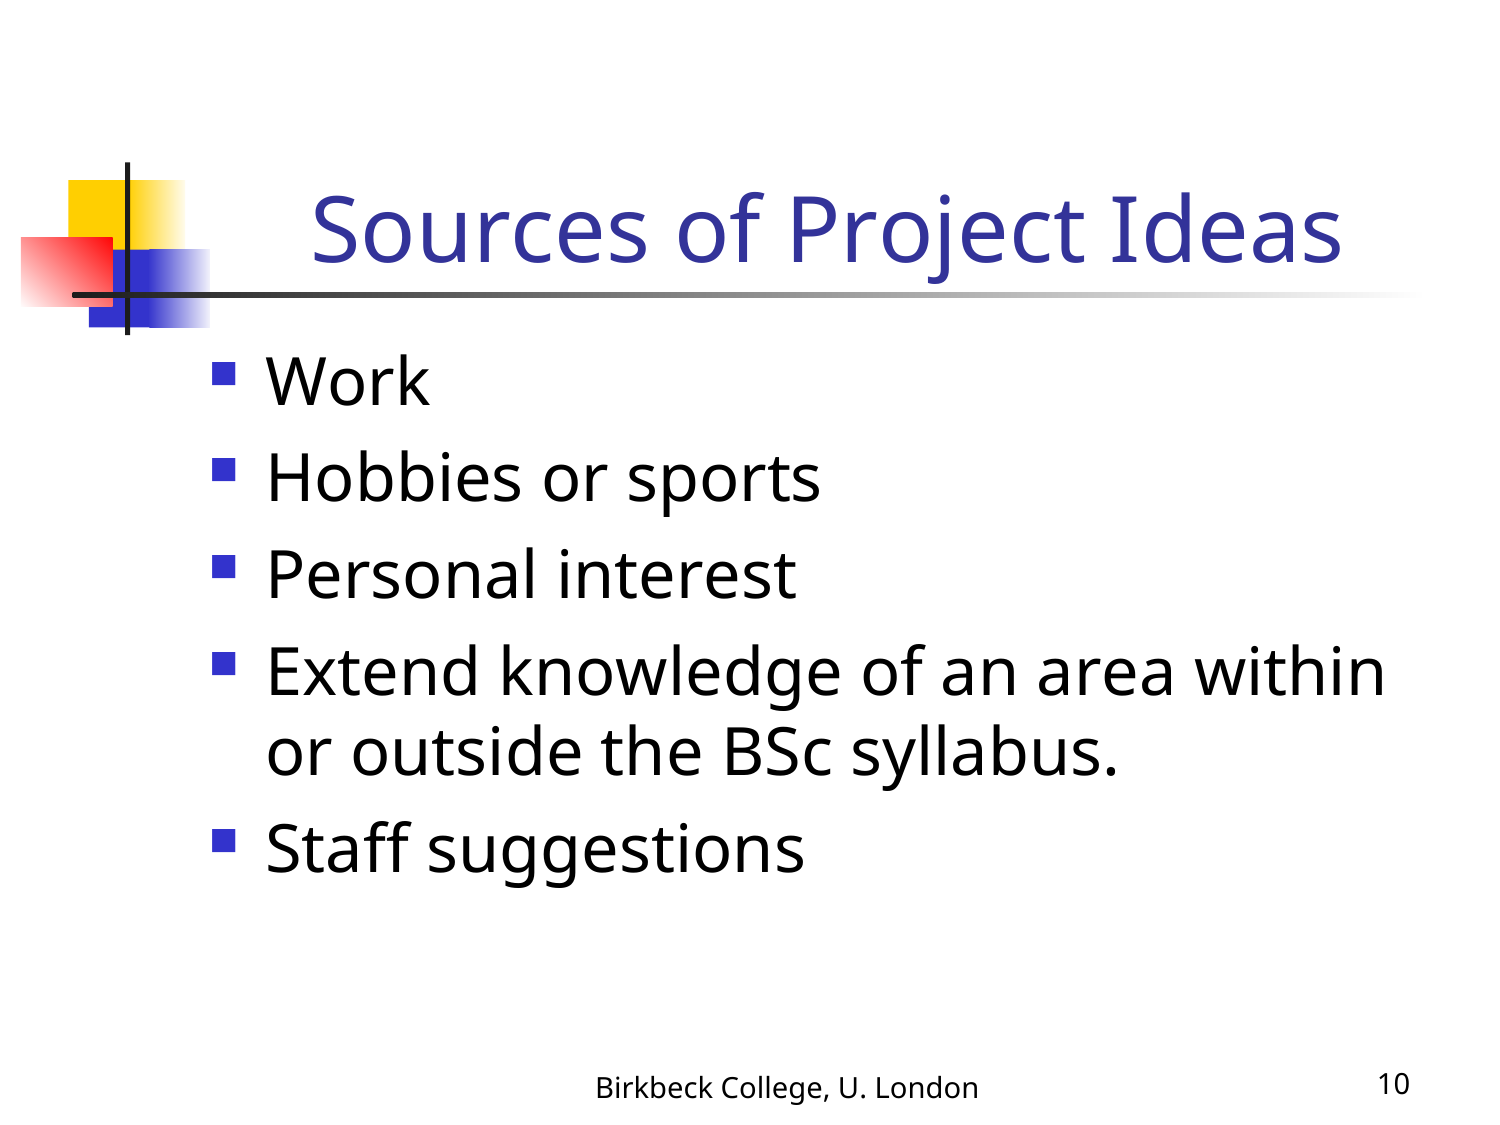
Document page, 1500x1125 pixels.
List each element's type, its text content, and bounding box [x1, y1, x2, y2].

title Sources of Project Ideas [188, 101, 1468, 289]
text_box <number> [1112, 1037, 1426, 1113]
list Work Hobbies or sports Personal interest Extend knowledge of an area within or outside the BSc syllabus. Staff suggestions [193, 331, 1469, 1007]
text_box Birkbeck College, U. London [549, 1037, 1026, 1113]
